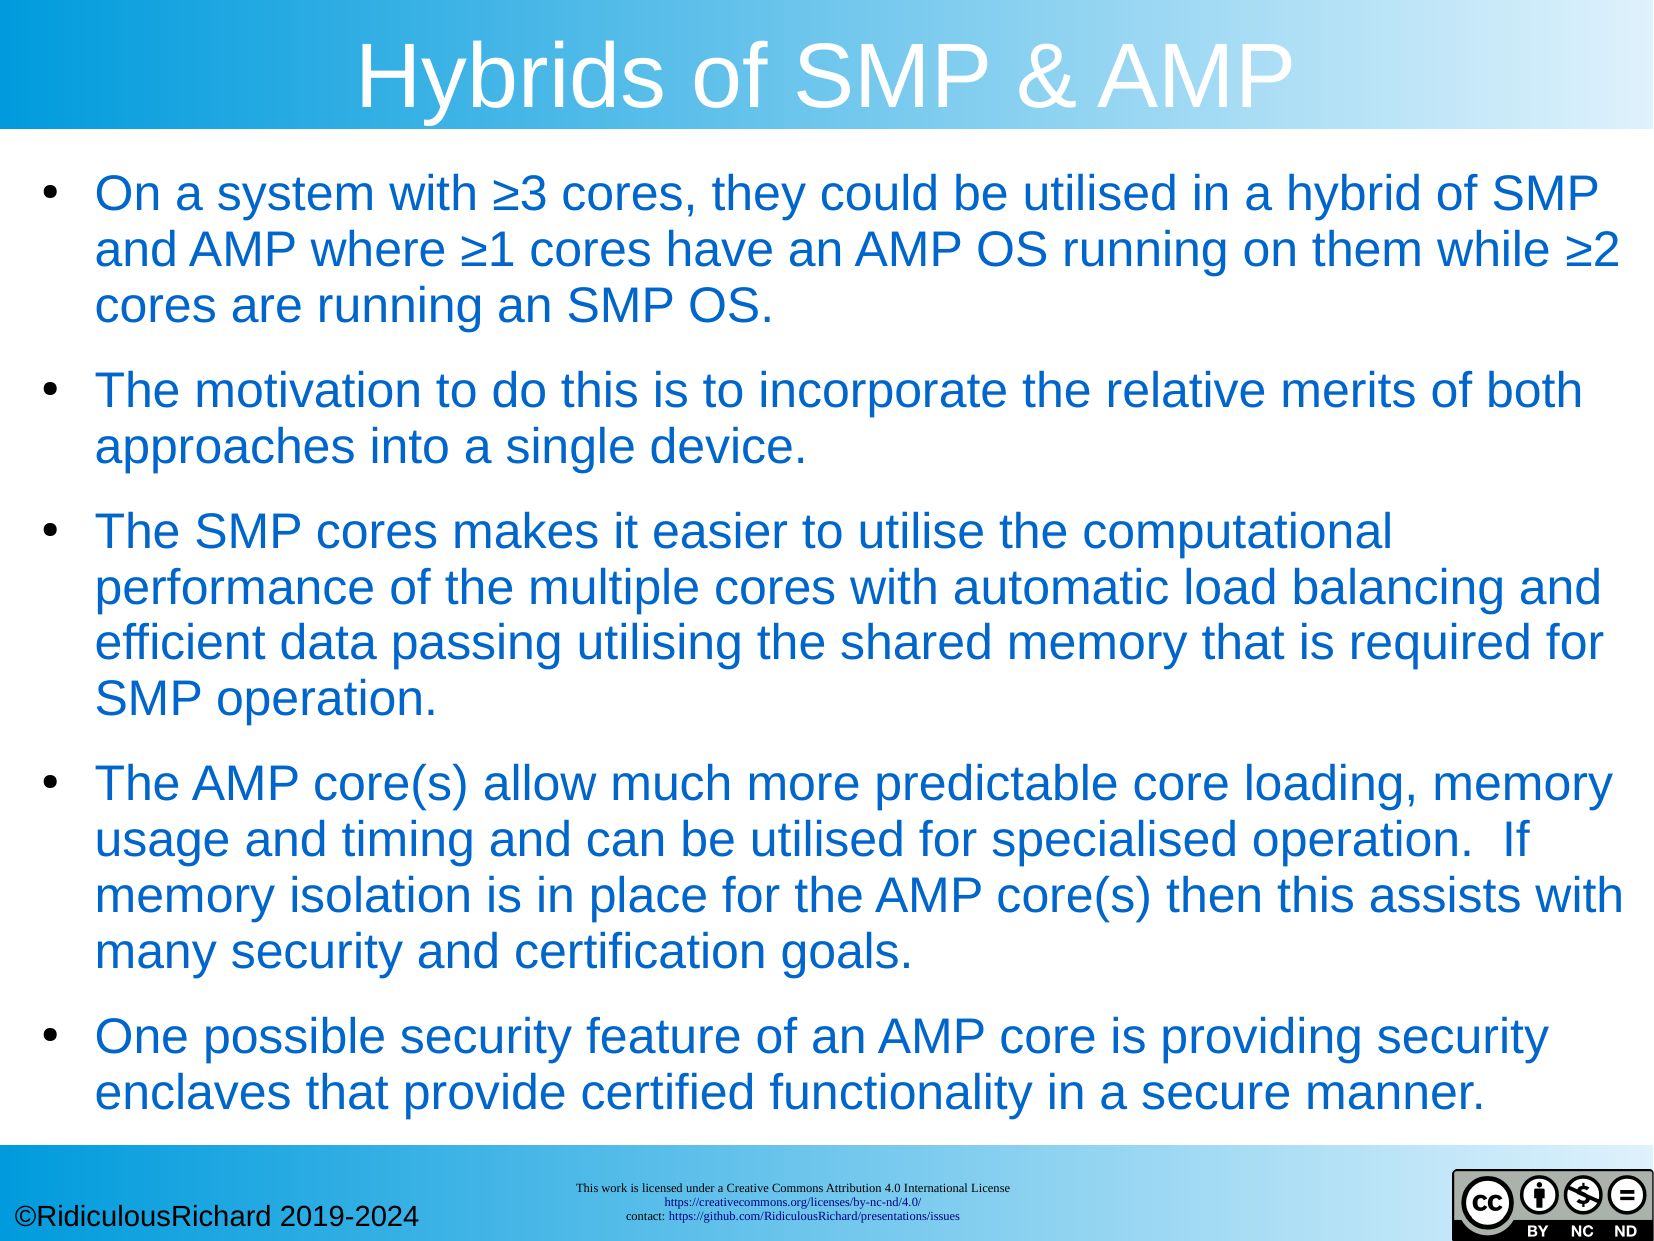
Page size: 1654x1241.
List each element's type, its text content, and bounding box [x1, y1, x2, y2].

picture [138, 1146, 142, 1241]
picture [1452, 1169, 1654, 1241]
title Hybrids of SMP & AMP [82, 23, 1571, 129]
list On a system with ≥3 cores, they could be utilised in a hybrid of SMP and AMP where ≥1 cores have an AMP OS running on them while ≥2 cores are running an SMP OS. The motivation to do this is to incorporate the relative merits of both approaches into a single device. The SMP cores makes it easier to utilise the computational performance of the multiple cores with automatic load balancing and efficient data passing utilising the shared memory that is required for SMP operation. The AMP core(s) allow much more predictable core loading, memory usage and timing and can be utilised for specialised operation. If memory isolation is in place for the AMP core(s) then this assists with many security and certification goals. One possible security feature of an AMP core is providing security enclaves that provide certified functionality in a secure manner. [23, 165, 1630, 1123]
